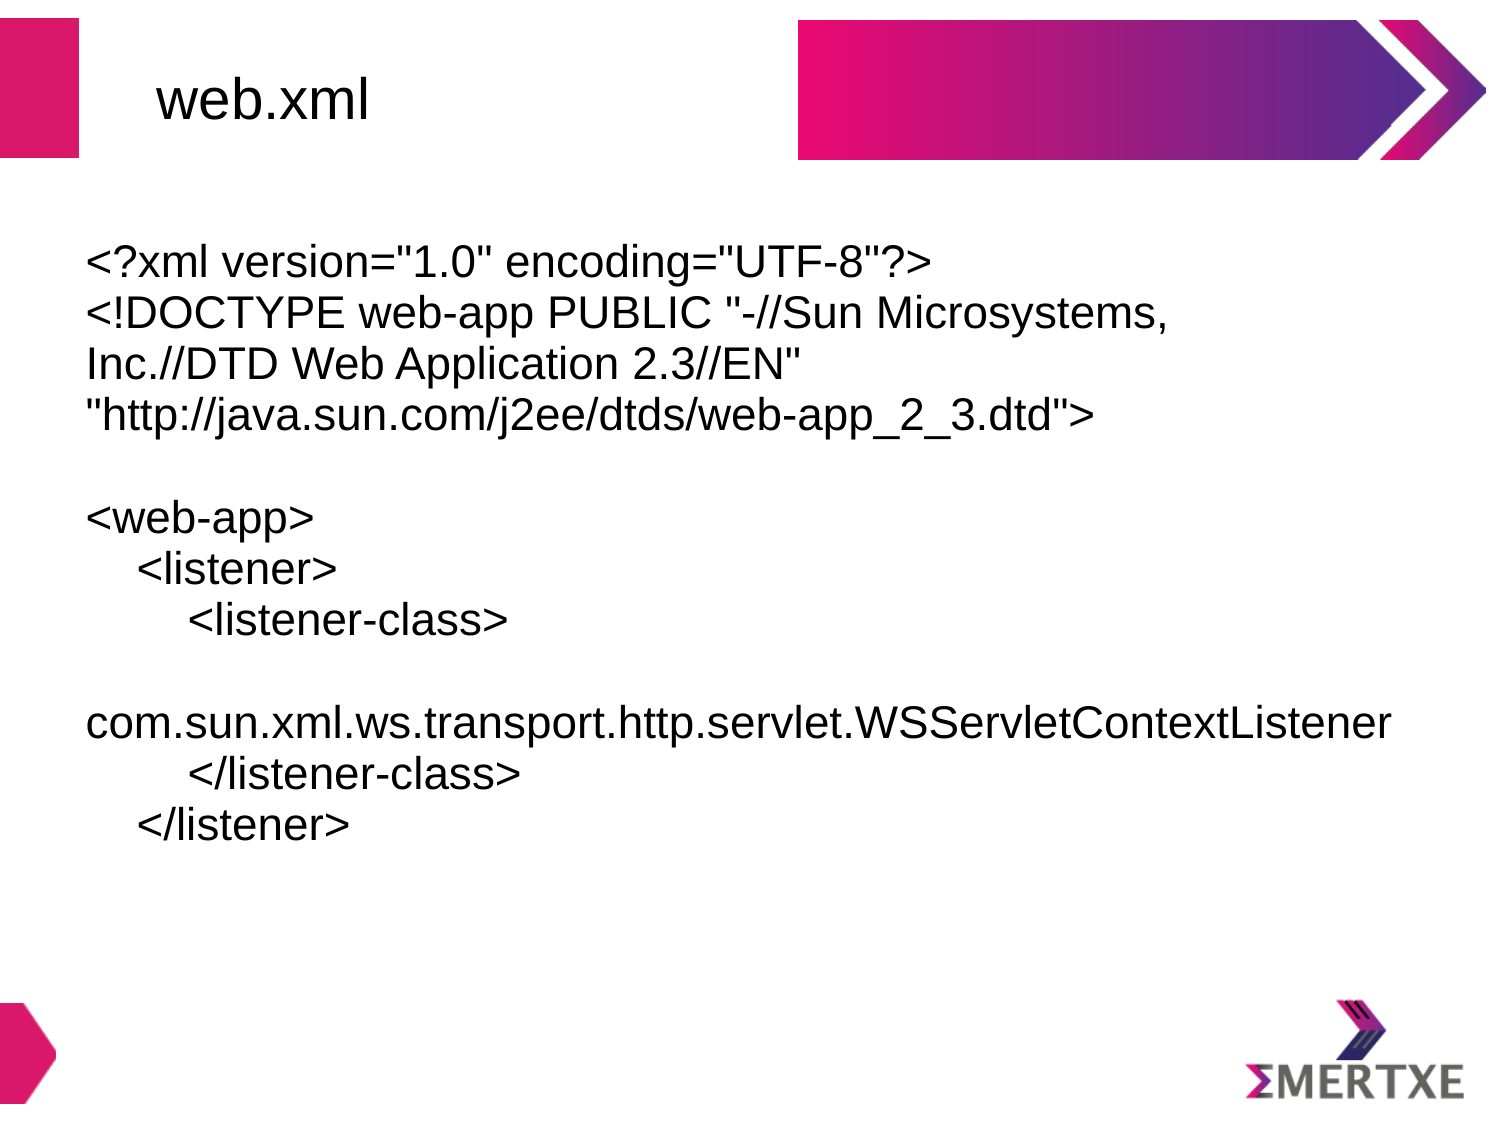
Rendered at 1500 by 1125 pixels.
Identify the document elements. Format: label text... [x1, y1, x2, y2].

picture [1245, 1063, 1465, 1099]
text_box web.xml [141, 59, 733, 140]
text_box <?xml version="1.0" encoding="UTF-8"?> <!DOCTYPE web-app PUBLIC "-//Sun Microsystems, Inc.//DTD Web Application 2.3//EN" "http://java.sun.com/j2ee/dtds/web-app_2_3.dtd"> <web-app> <listener> <listener-class> com.sun.xml.ws.transport.http.servlet.WSServletContextListener </listener-class> </listener> [70, 186, 1477, 1063]
picture [798, 20, 1486, 160]
